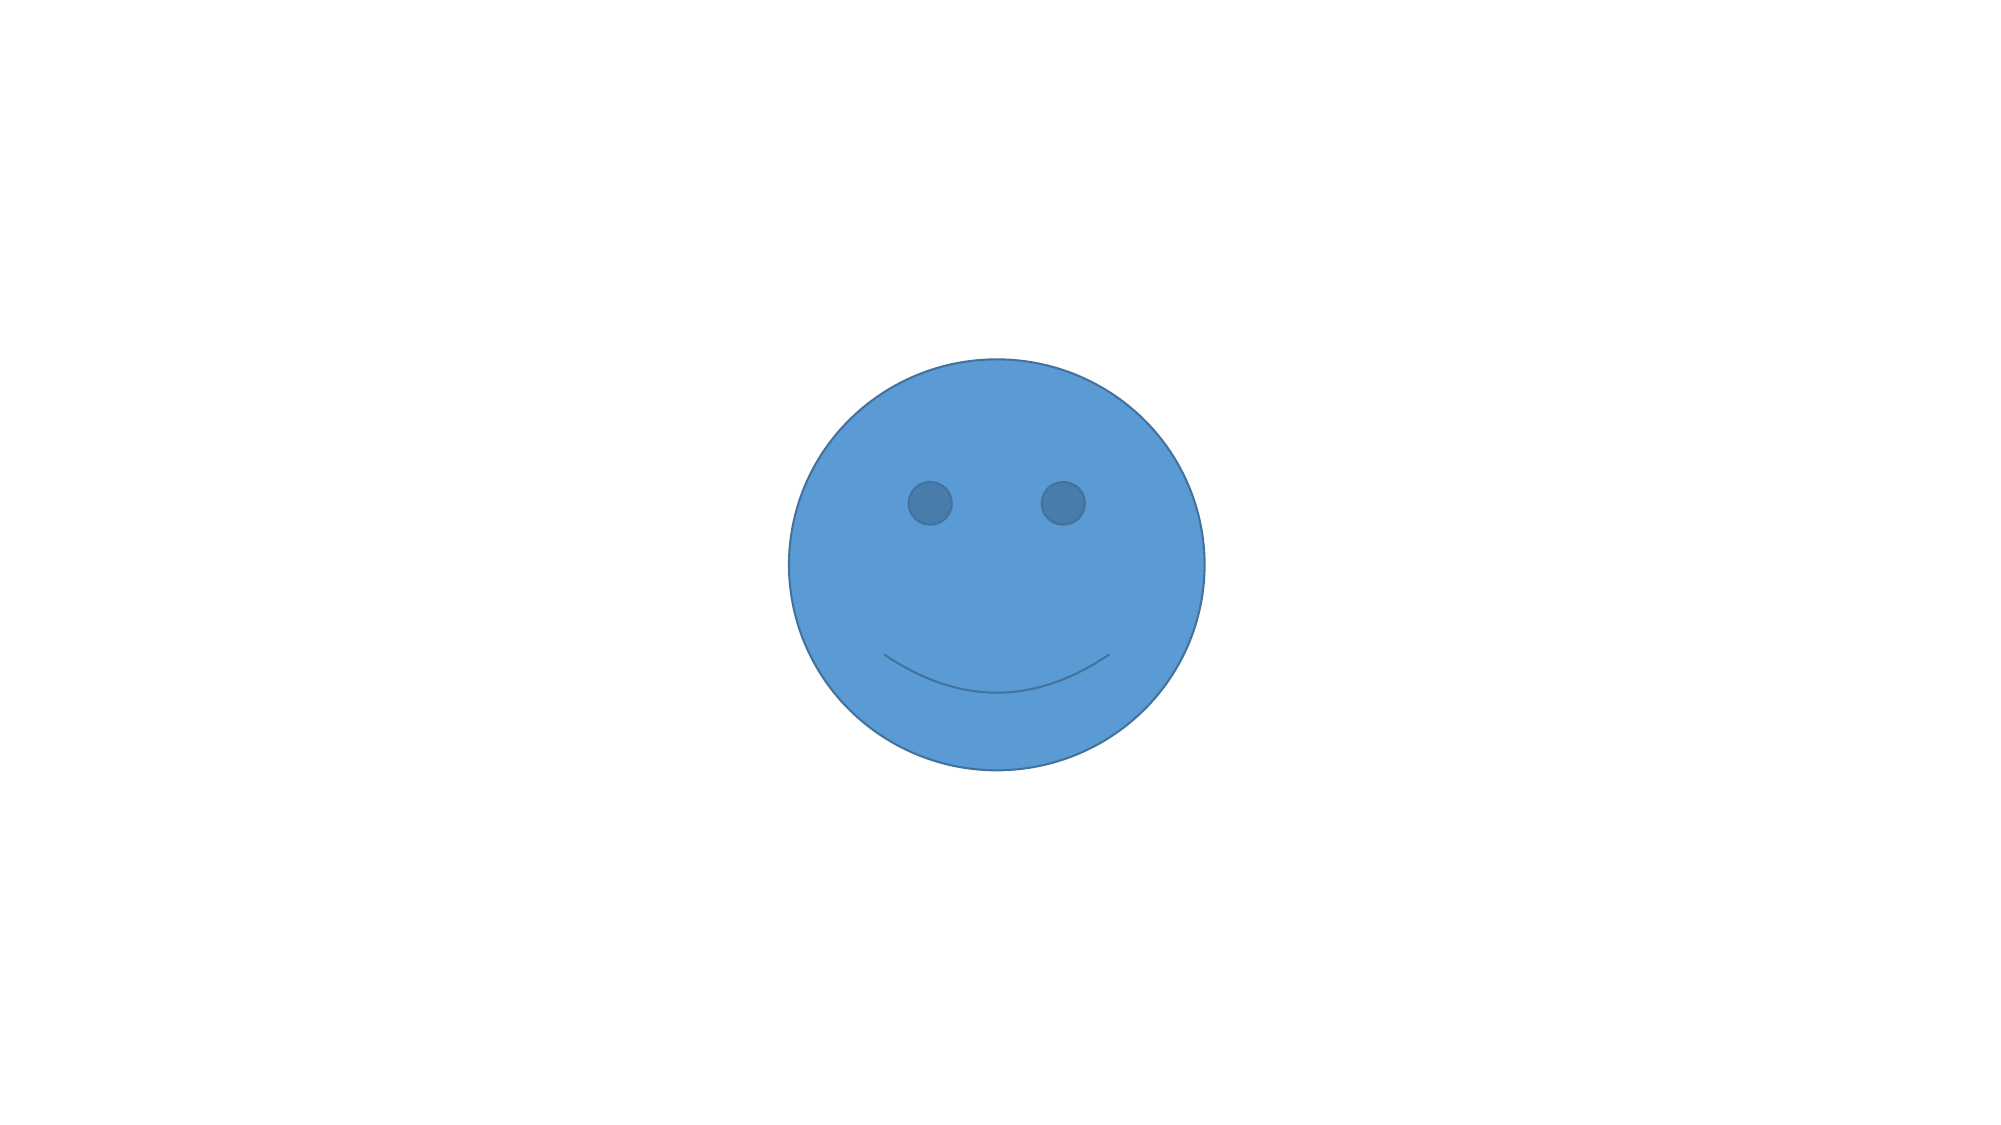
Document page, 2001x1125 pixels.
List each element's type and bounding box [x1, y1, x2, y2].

text_box [788, 359, 1205, 771]
